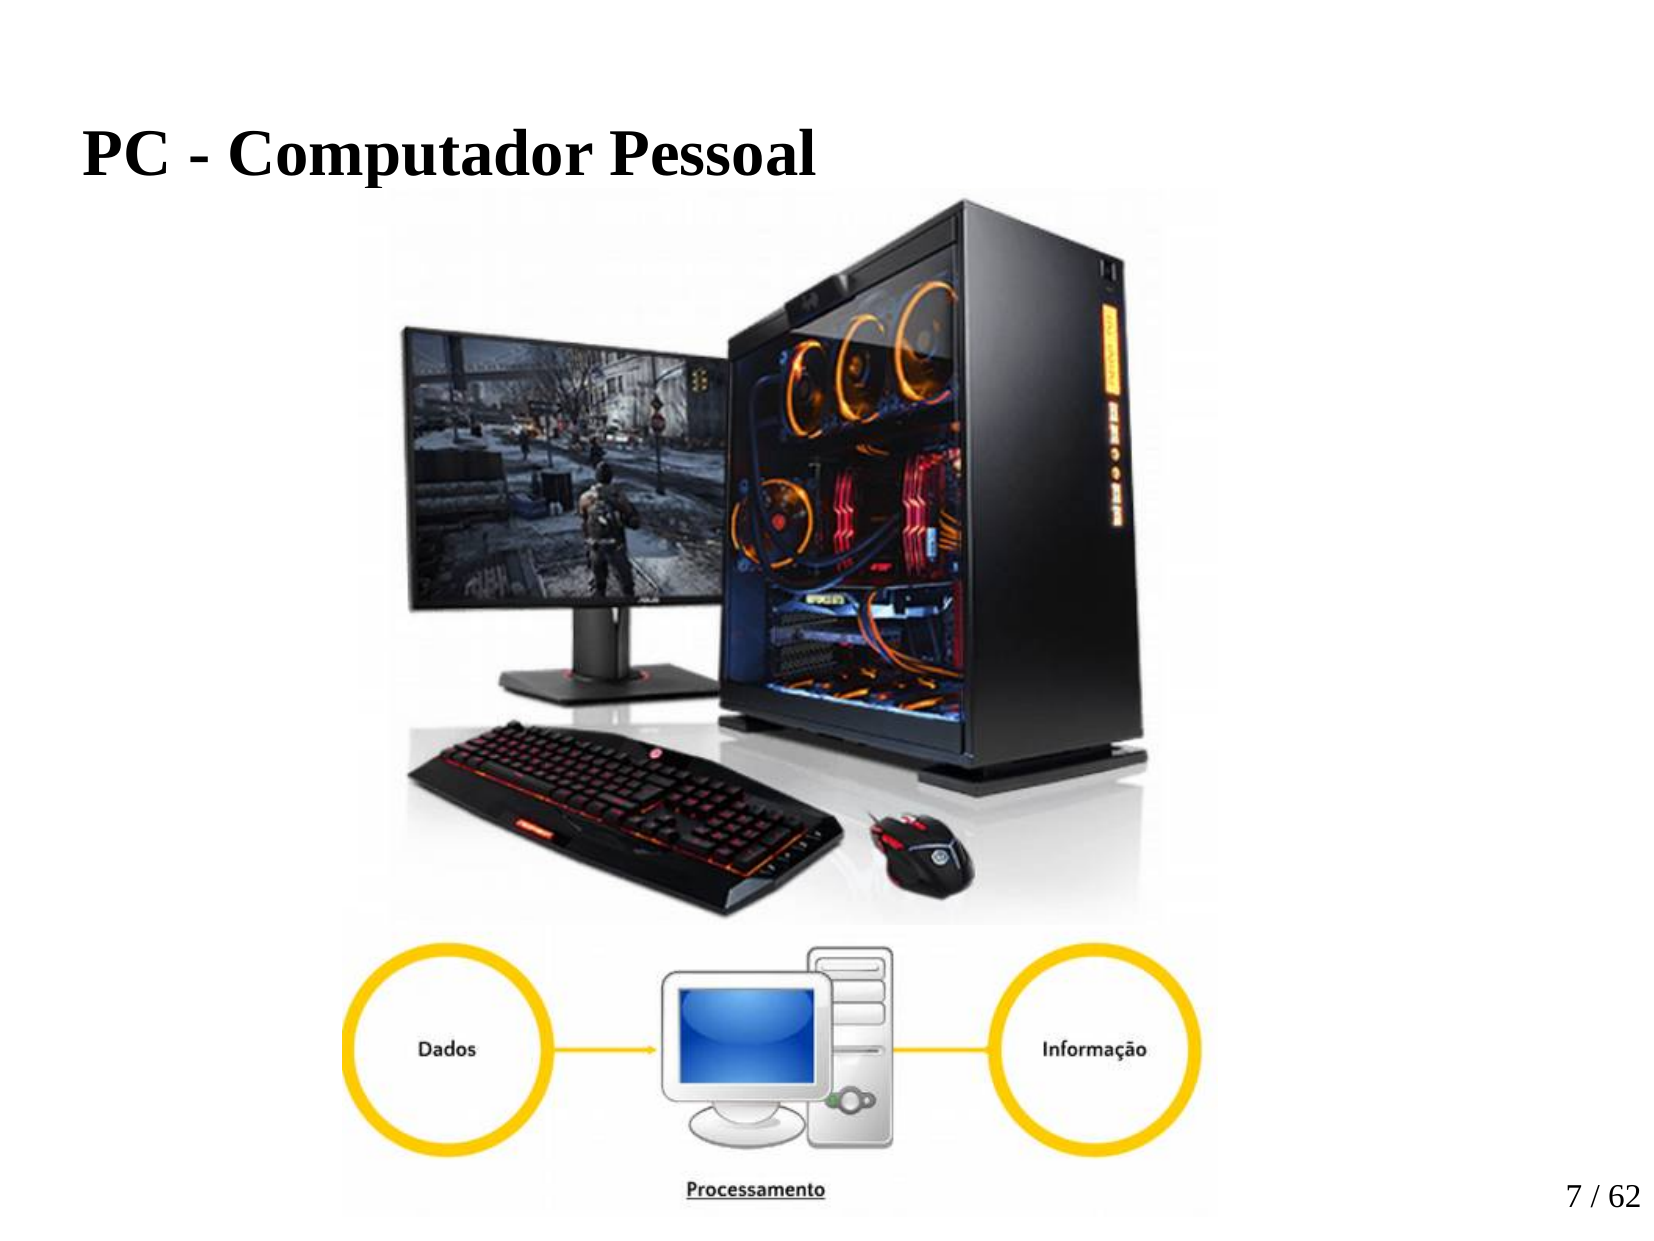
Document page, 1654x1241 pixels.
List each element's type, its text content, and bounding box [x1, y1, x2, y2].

picture [342, 188, 1218, 1217]
title PC - Computador Pessoal [82, 49, 1571, 257]
